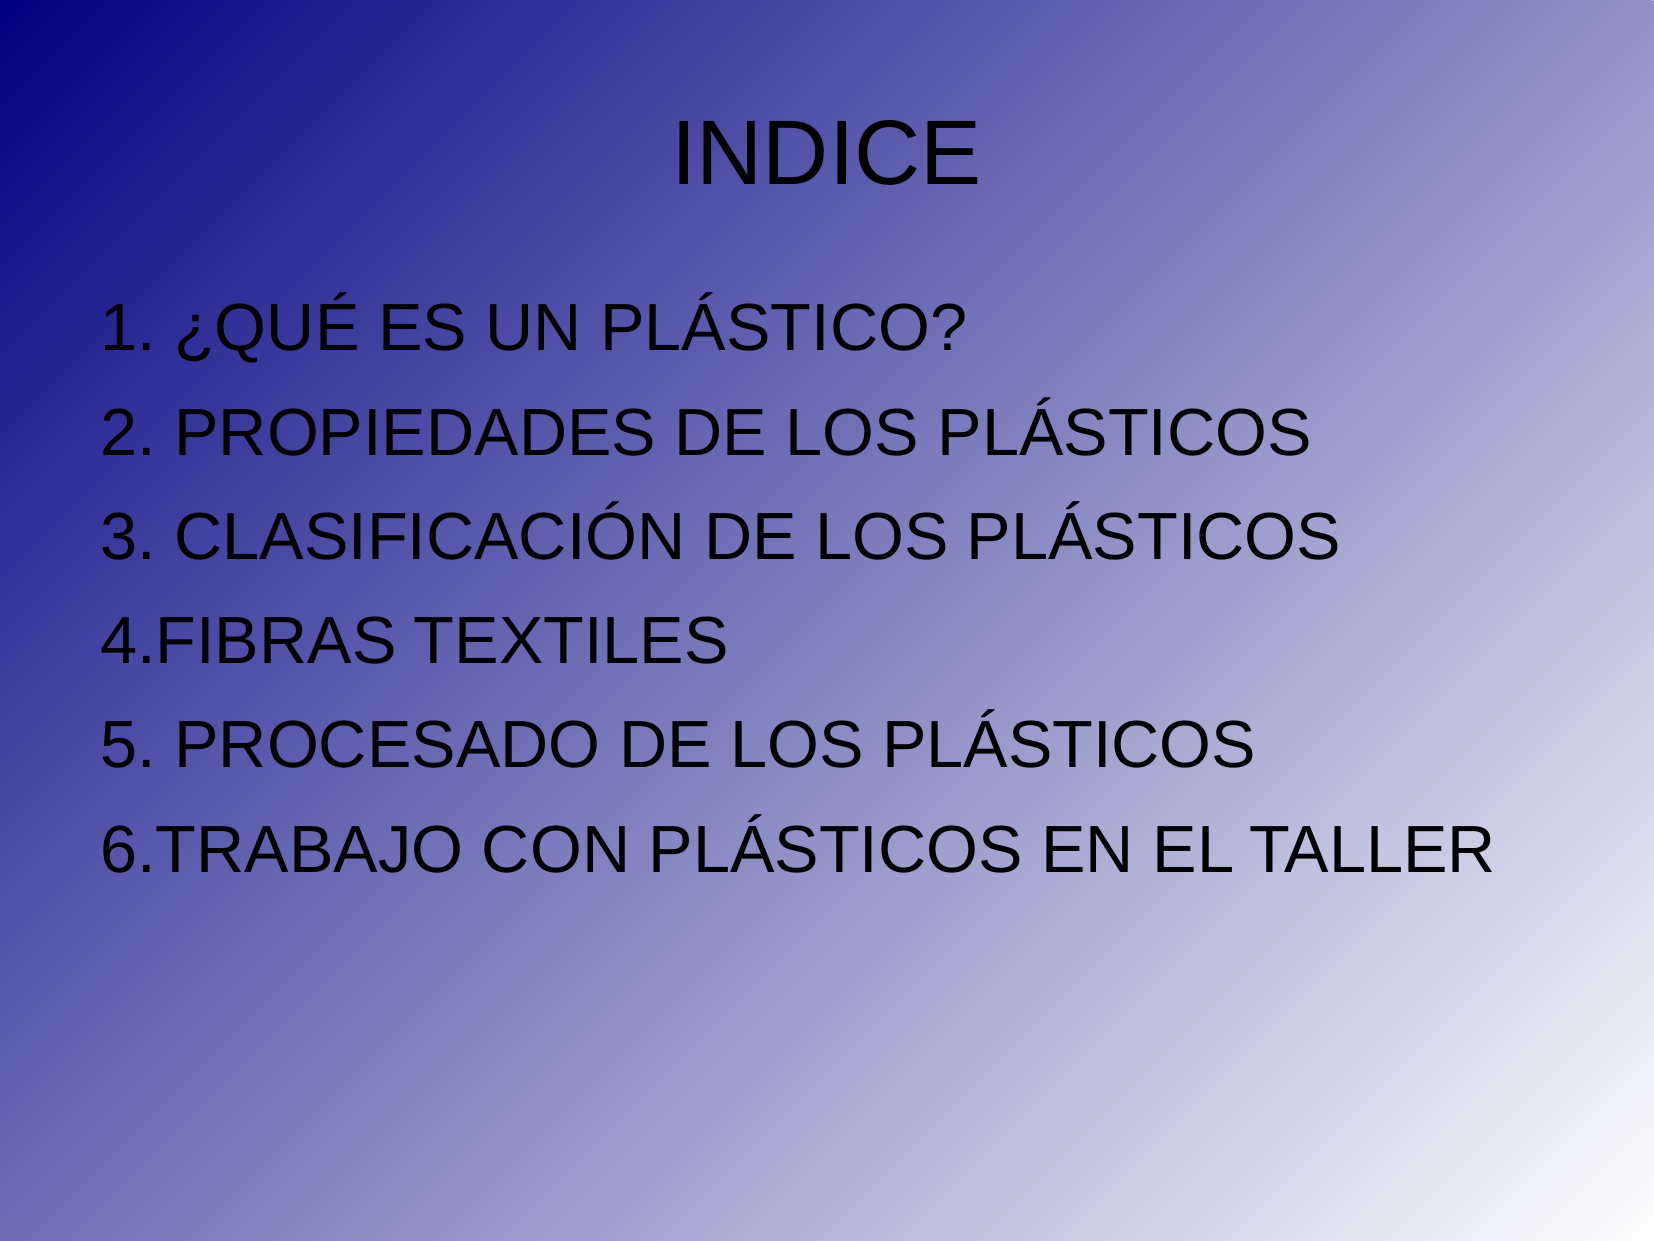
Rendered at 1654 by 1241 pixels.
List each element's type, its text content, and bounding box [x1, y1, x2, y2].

title INDICE [82, 49, 1571, 257]
list ¿QUÉ ES UN PLÁSTICO? PROPIEDADES DE LOS PLÁSTICOS CLASIFICACIÓN DE LOS PLÁSTICOS FIBRAS TEXTILES PROCESADO DE LOS PLÁSTICOS TRABAJO CON PLÁSTICOS EN EL TALLER [82, 290, 1571, 1109]
